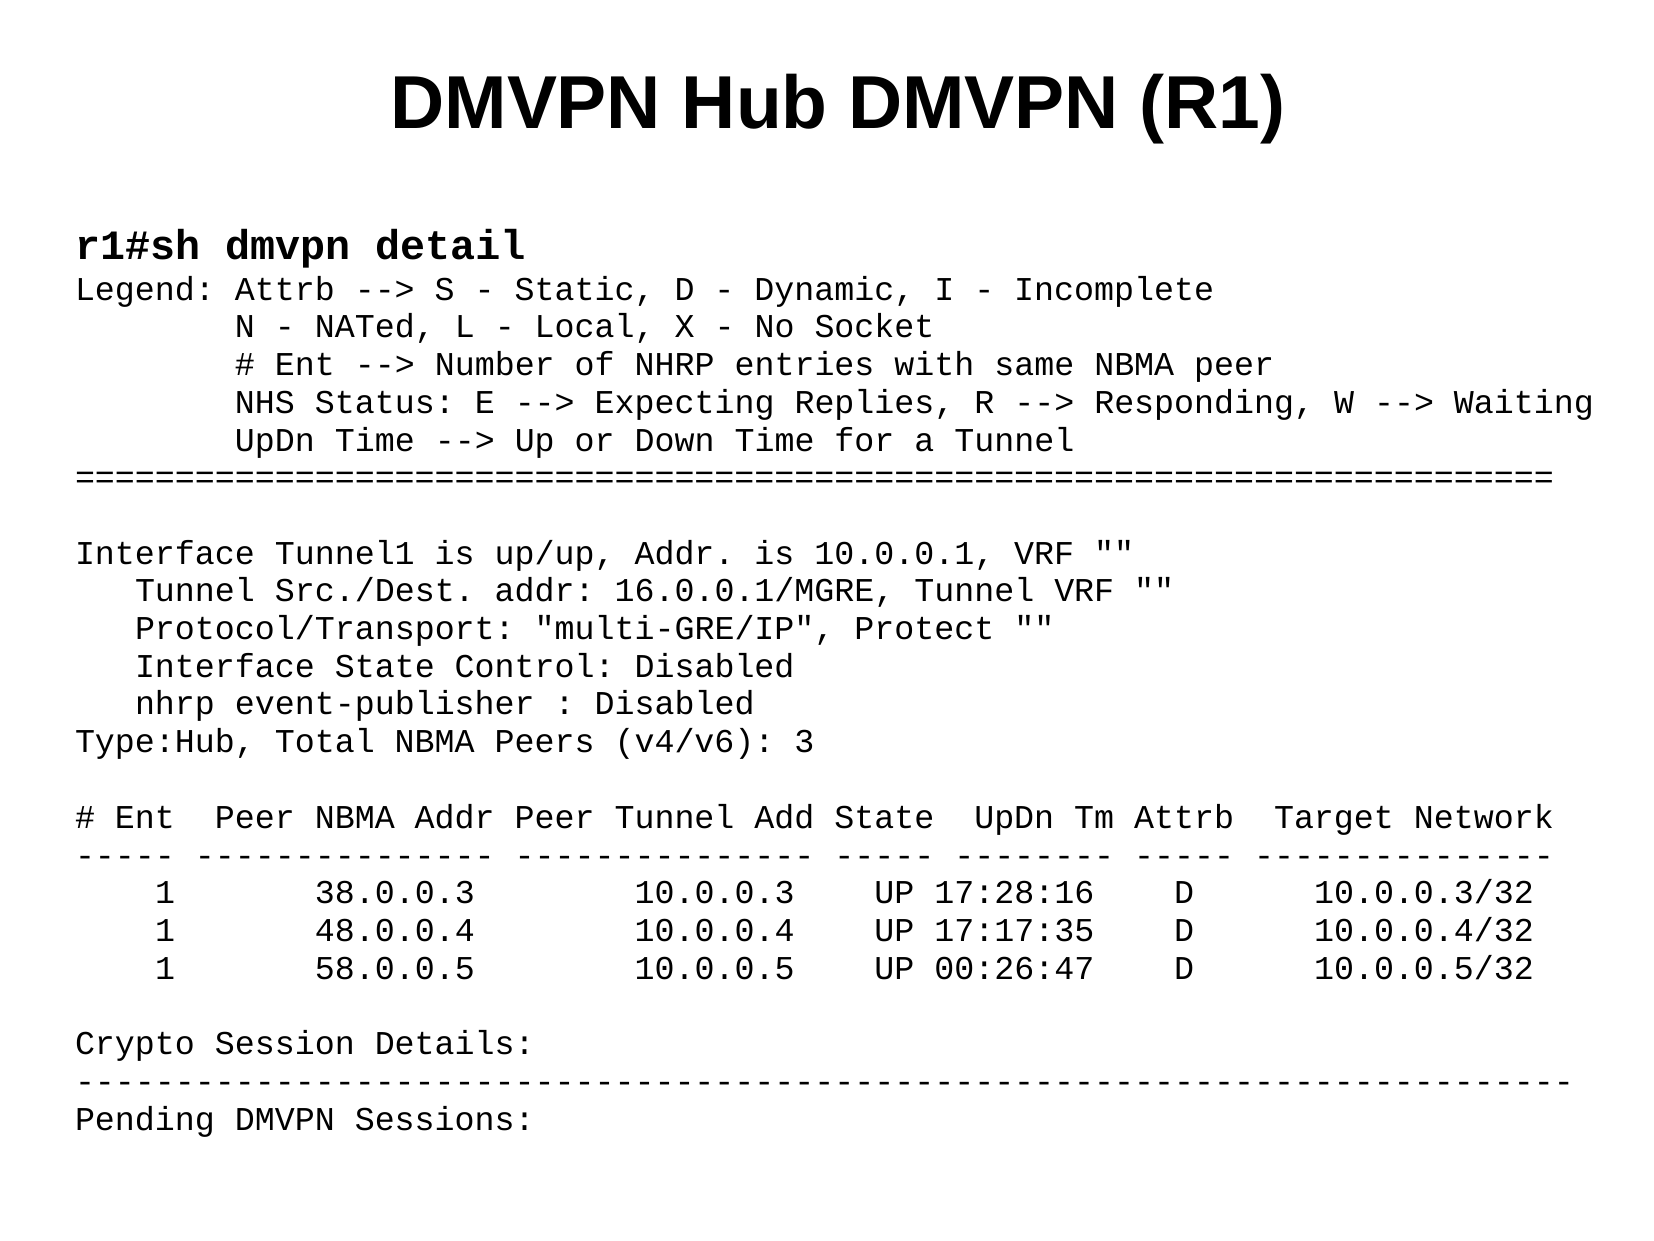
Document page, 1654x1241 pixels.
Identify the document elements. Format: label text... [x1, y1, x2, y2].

list r1#sh dmvpn detail Legend: Attrb --> S - Static, D - Dynamic, I - Incomplete N - NATed, L - Local, X - No Socket # Ent --> Number of NHRP entries with same NBMA peer NHS Status: E --> Expecting Replies, R --> Responding, W --> Waiting UpDn Time --> Up or Down Time for a Tunnel ========================================================================== Interface Tunnel1 is up/up, Addr. is 10.0.0.1, VRF "" Tunnel Src./Dest. addr: 16.0.0.1/MGRE, Tunnel VRF "" Protocol/Transport: "multi-GRE/IP", Protect "" Interface State Control: Disabled nhrp event-publisher : Disabled Type:Hub, Total NBMA Peers (v4/v6): 3 # Ent Peer NBMA Addr Peer Tunnel Add State UpDn Tm Attrb Target Network ----- --------------- --------------- ----- -------- ----- --------------- 1 38.0.0.3 10.0.0.3 UP 17:28:16 D 10.0.0.3/32 1 48.0.0.4 10.0.0.4 UP 17:17:35 D 10.0.0.4/32 1 58.0.0.5 10.0.0.5 UP 00:26:47 D 10.0.0.5/32 Crypto Session Details: --------------------------------------------------------------------------- Pending DMVPN Sessions: [75, 225, 1613, 1141]
text_box DMVPN Hub DMVPN (R1) [64, 37, 1613, 151]
